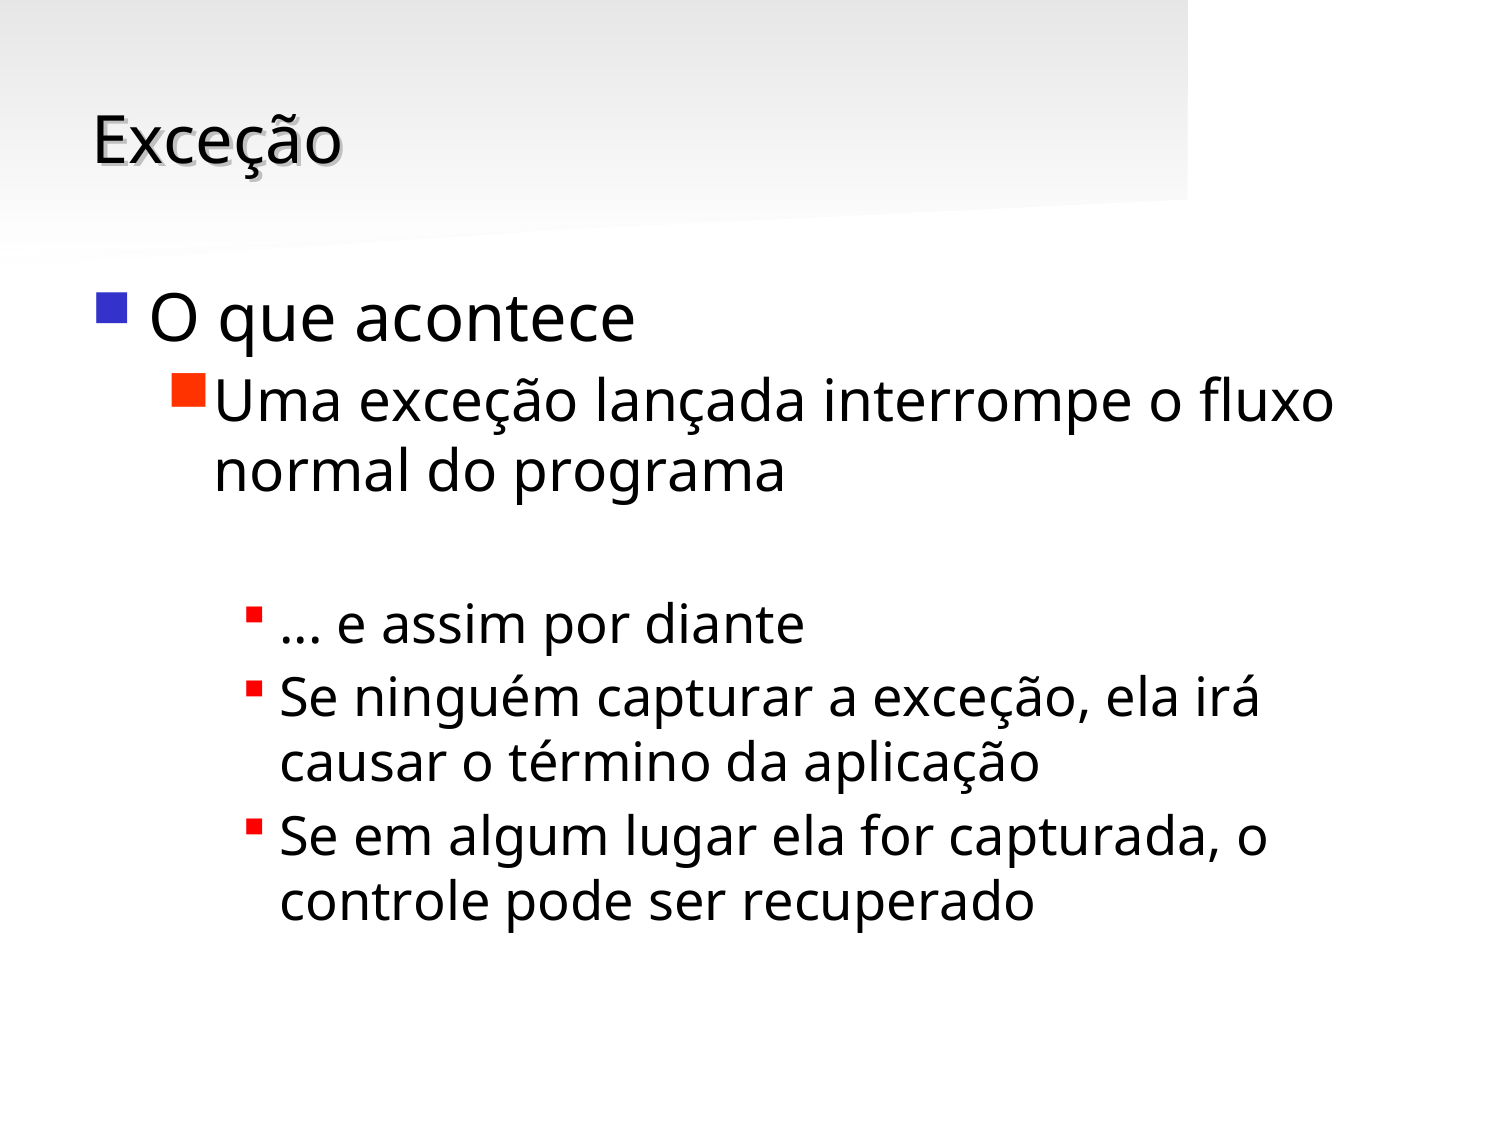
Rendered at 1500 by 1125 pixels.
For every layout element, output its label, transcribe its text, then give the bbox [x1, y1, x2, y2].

title Exceção [76, 42, 1427, 231]
list O que acontece Uma exceção lançada interrompe o fluxo normal do programa ... e assim por diante Se ninguém capturar a exceção, ela irá causar o término da aplicação Se em algum lugar ela for capturada, o controle pode ser recuperado [76, 267, 1427, 1005]
